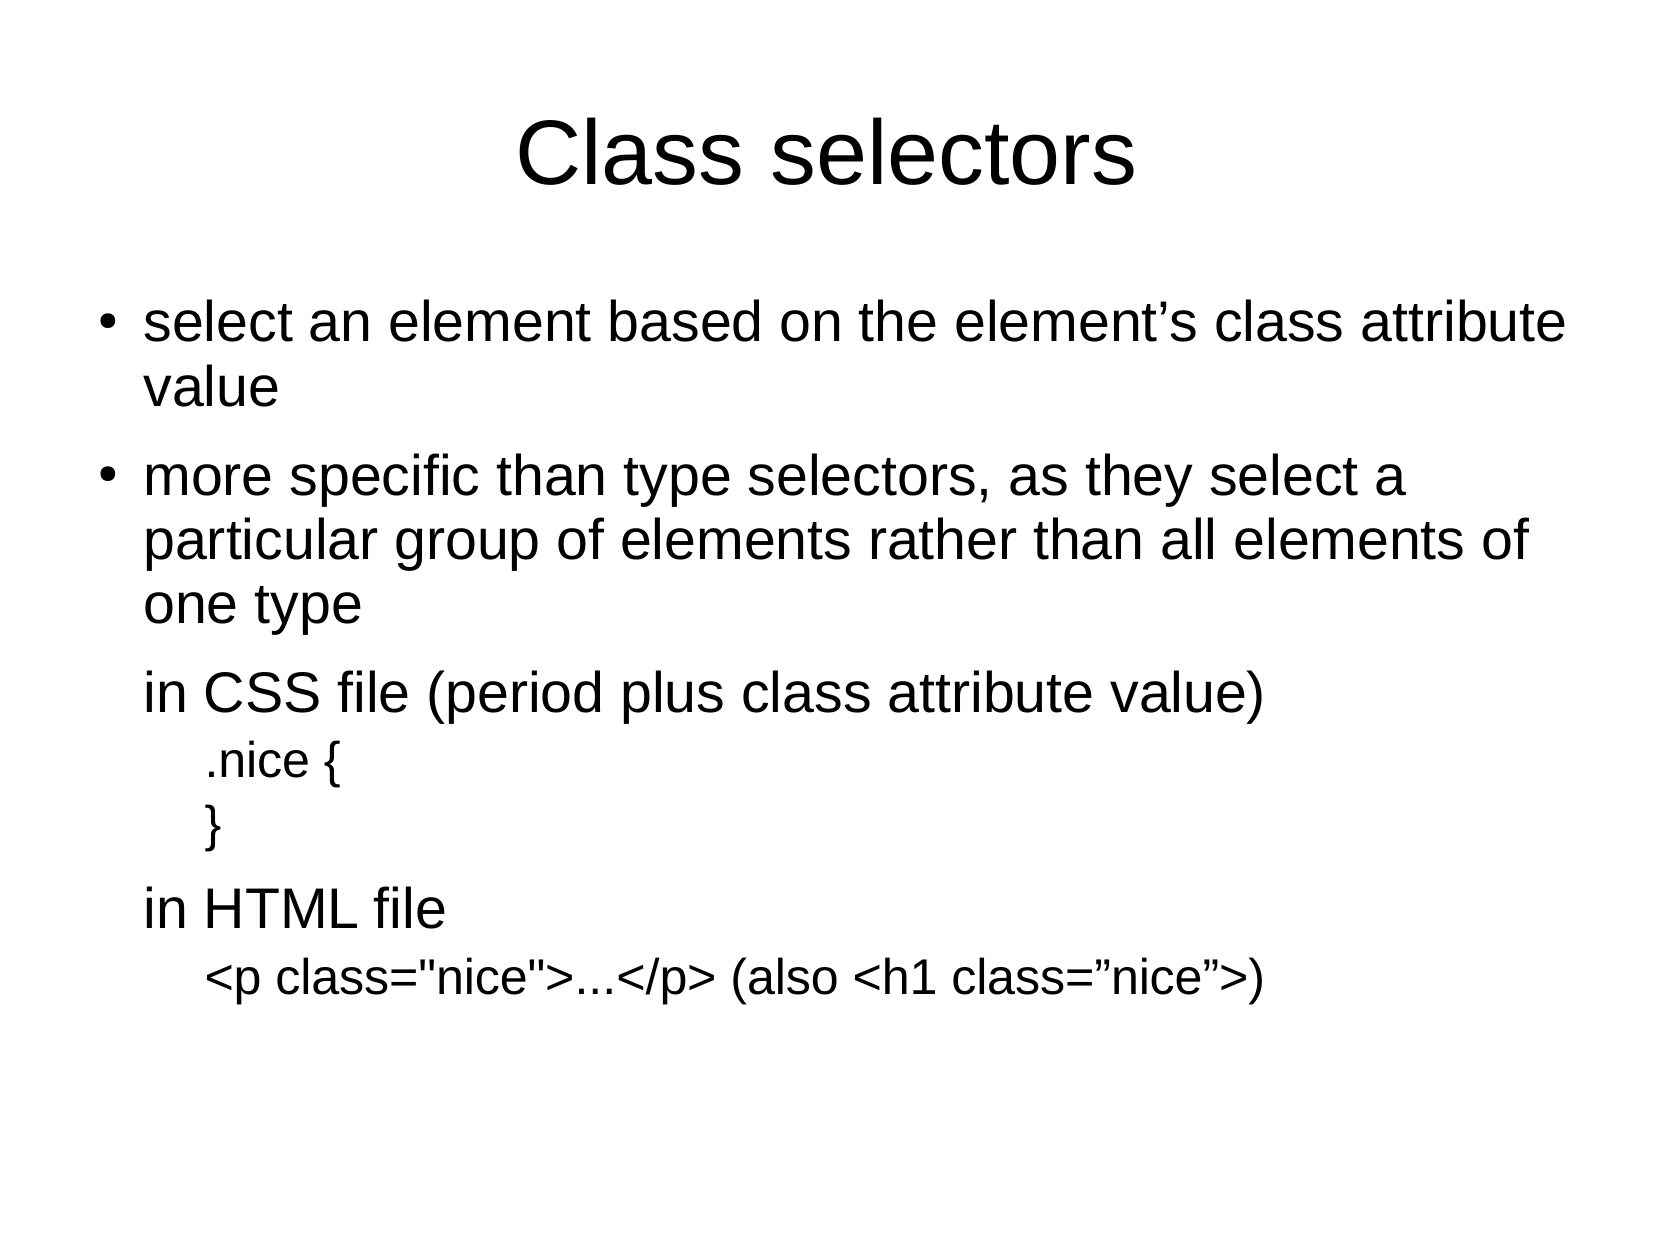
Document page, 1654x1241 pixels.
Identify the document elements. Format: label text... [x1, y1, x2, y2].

list select an element based on the element’s class attribute value more specific than type selectors, as they select a particular group of elements rather than all elements of one type in CSS file (period plus class attribute value) .nice { } in HTML file <p class="nice">...</p> (also <h1 class=”nice”>) [82, 290, 1571, 1010]
title Class selectors [82, 49, 1571, 257]
